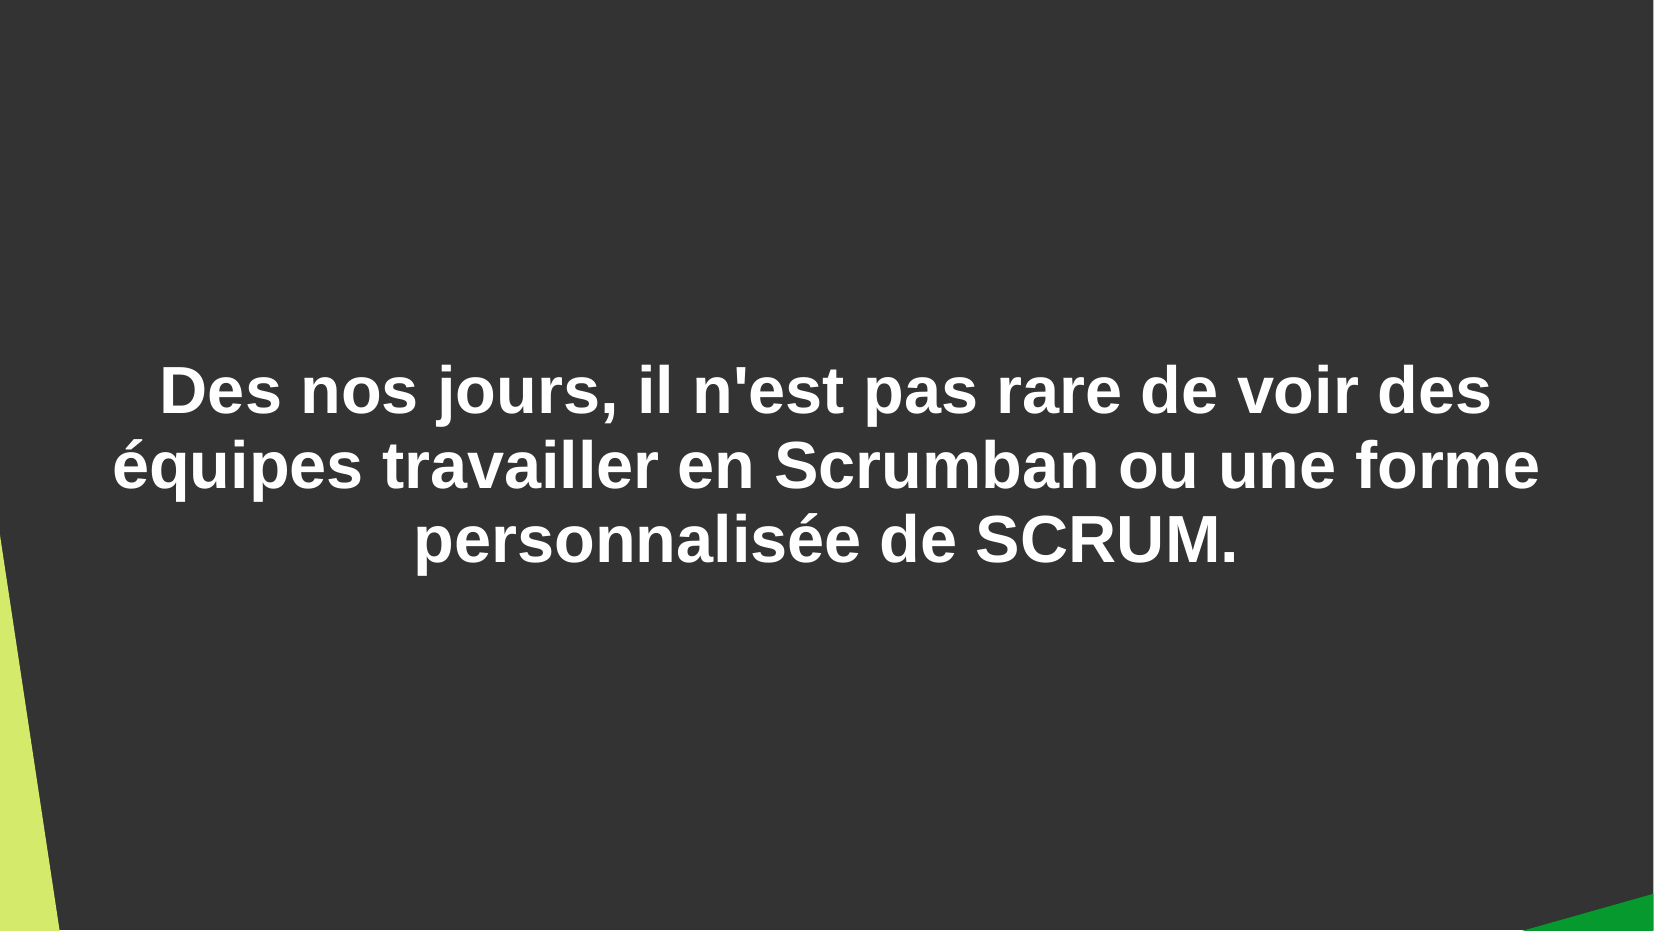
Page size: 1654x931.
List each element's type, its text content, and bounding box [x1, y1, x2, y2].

title Des nos jours, il n'est pas rare de voir des équipes travailler en Scrumban ou une forme personnalisée de SCRUM. [31, 352, 1622, 578]
text_box [1521, 893, 1654, 931]
text_box [0, 535, 60, 931]
